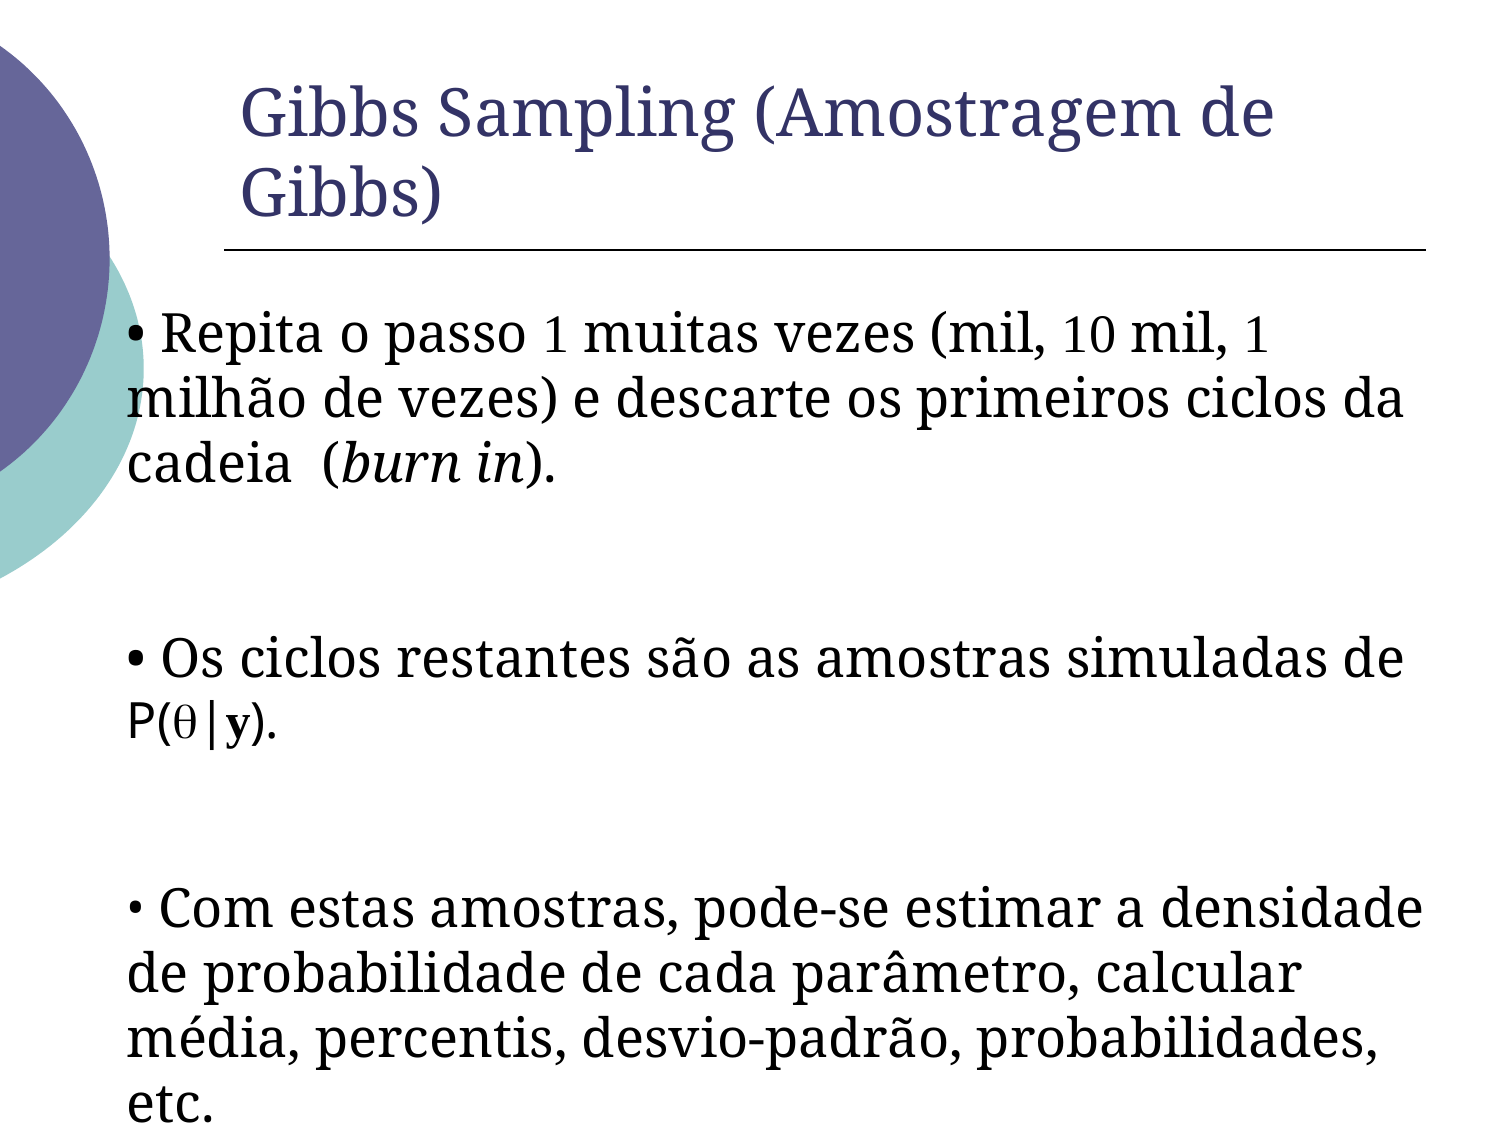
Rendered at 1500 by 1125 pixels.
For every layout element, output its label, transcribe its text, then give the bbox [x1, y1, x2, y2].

text_box Repita o passo 1 muitas vezes (mil, 10 mil, 1 milhão de vezes) e descarte os primeiros ciclos da cadeia (burn in). Os ciclos restantes são as amostras simuladas de P(|y). Com estas amostras, pode-se estimar a densidade de probabilidade de cada parâmetro, calcular média, percentis, desvio-padrão, probabilidades, etc. [112, 290, 1465, 1125]
title Gibbs Sampling (Amostragem de Gibbs) [224, 49, 1471, 237]
